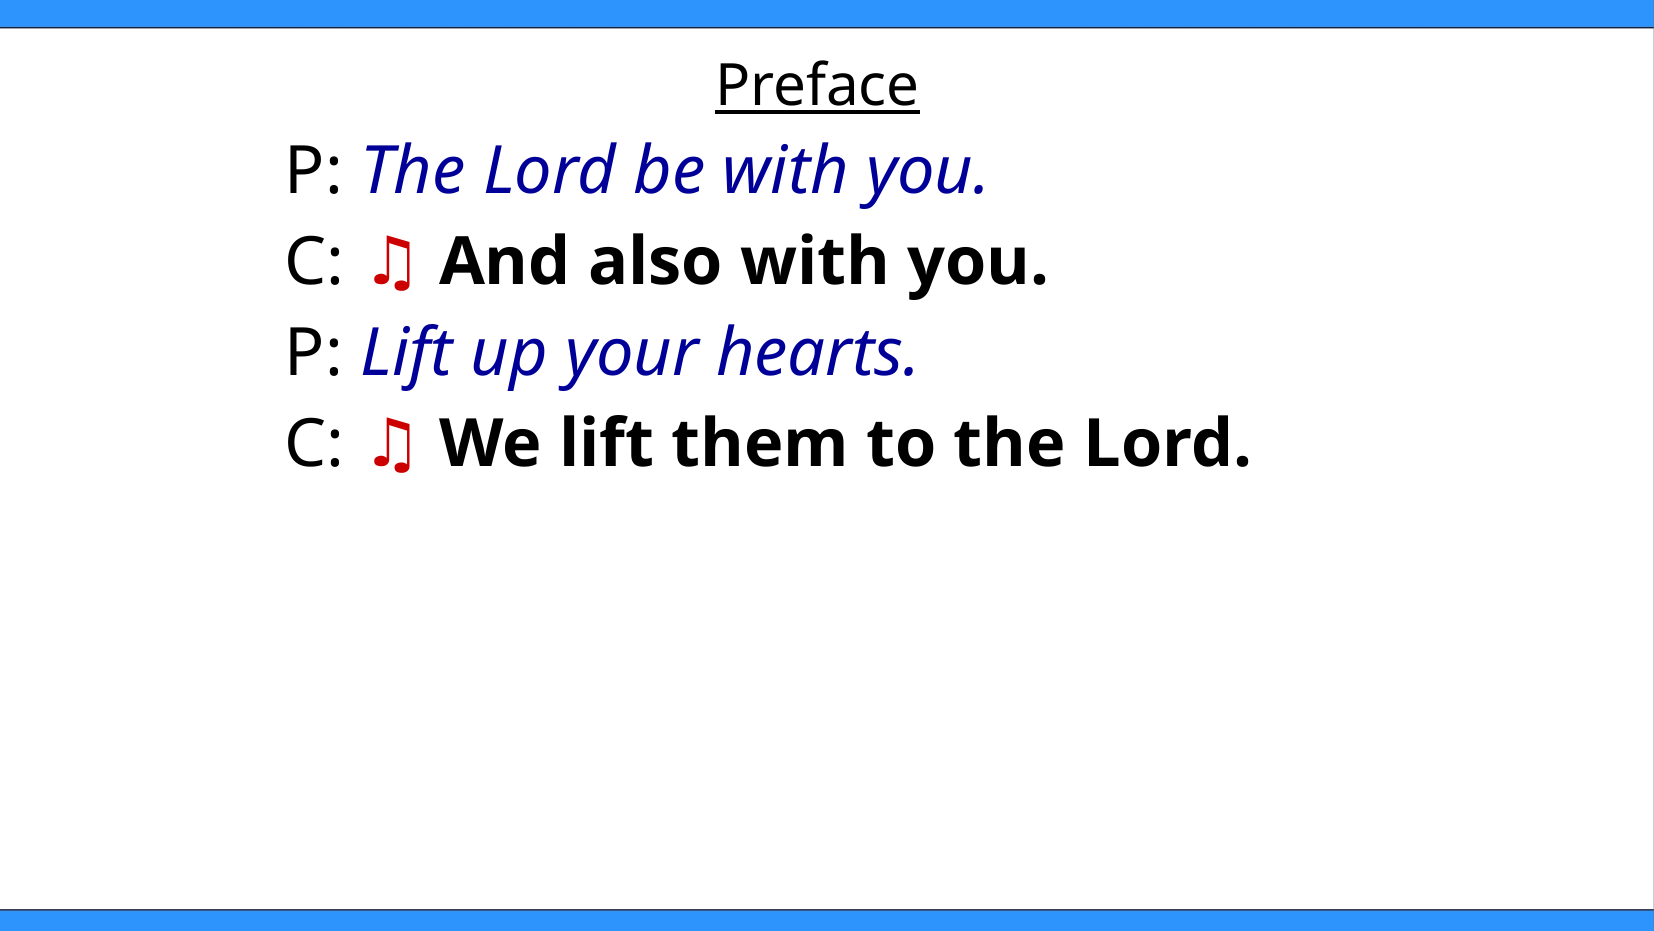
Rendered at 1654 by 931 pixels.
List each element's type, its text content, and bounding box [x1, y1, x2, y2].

text_box Preface P: The Lord be with you. C: ♫ And also with you. P: Lift up your hearts. C: ♫ We lift them to the Lord. [270, 35, 1366, 556]
picture [0, 0, 1654, 931]
